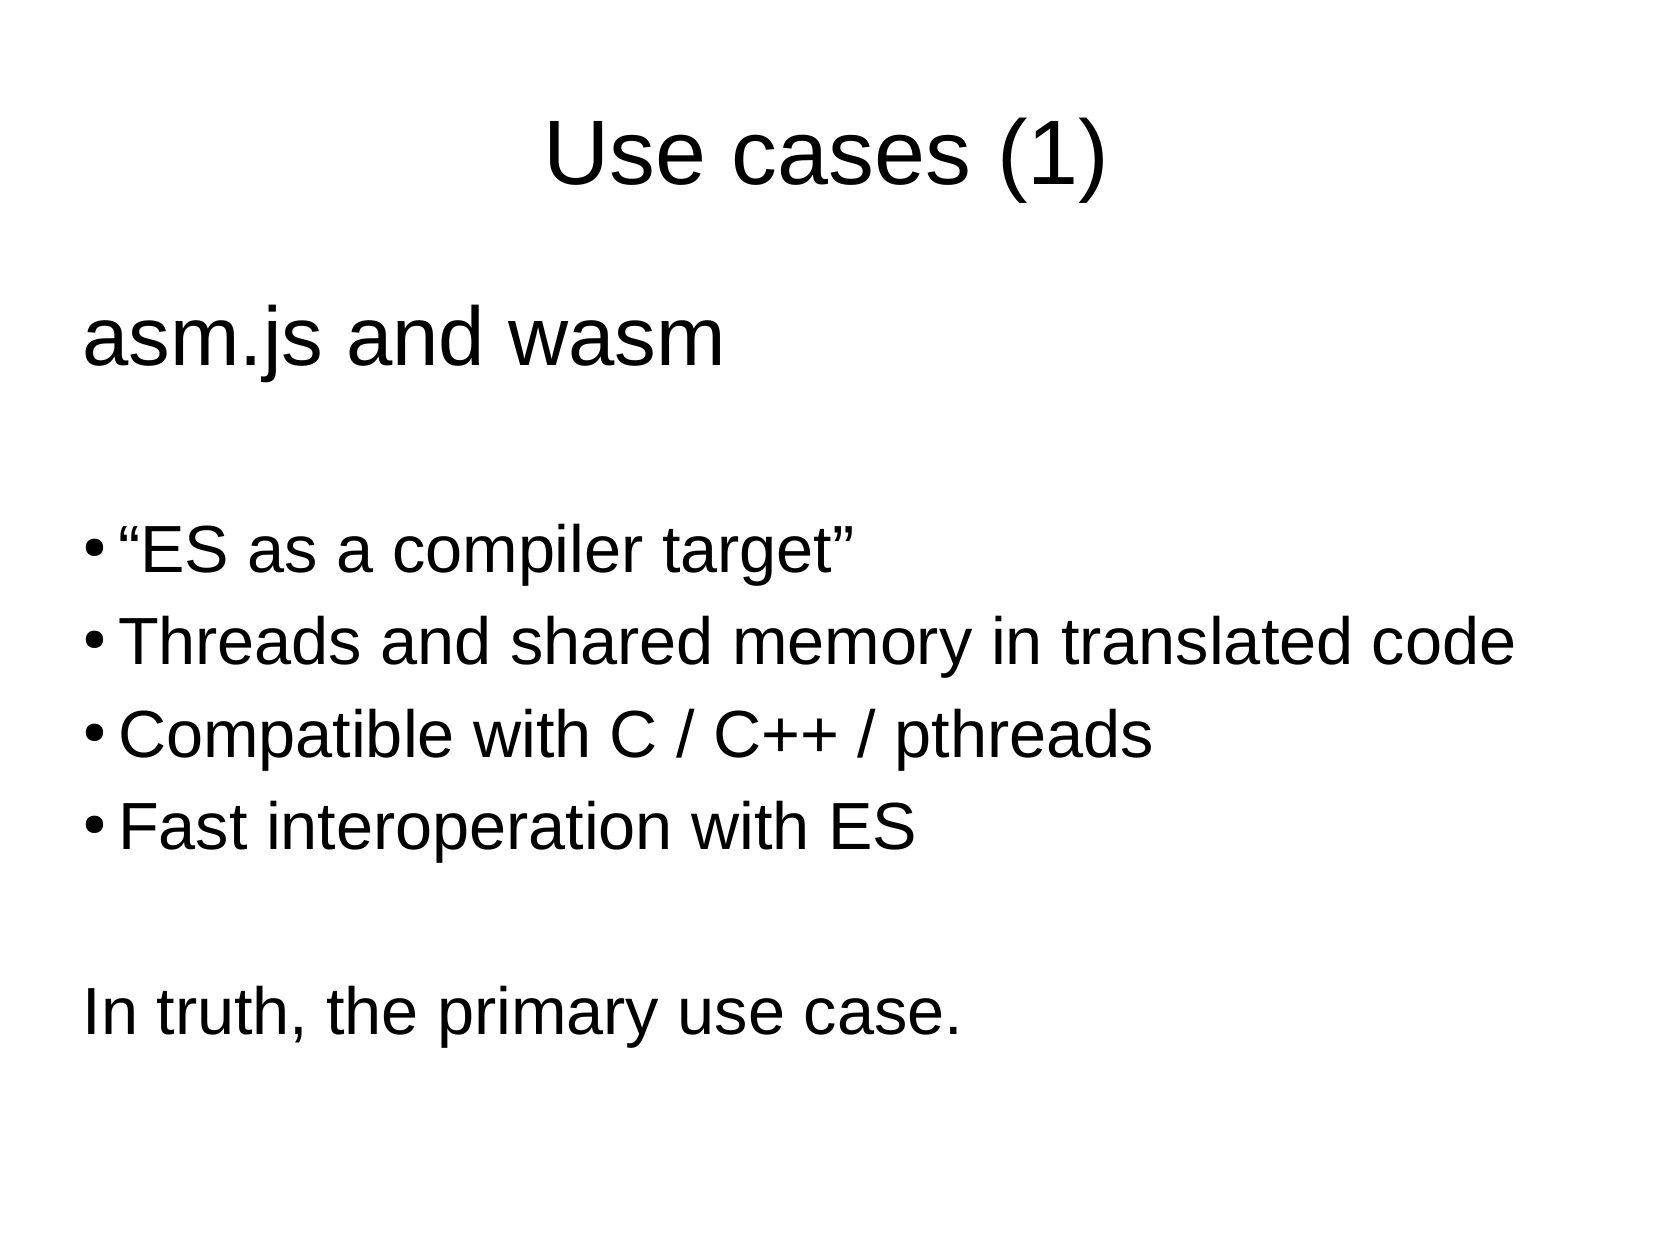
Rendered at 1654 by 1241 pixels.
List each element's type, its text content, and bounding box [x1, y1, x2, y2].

list asm.js and wasm “ES as a compiler target” Threads and shared memory in translated code Compatible with C / C++ / pthreads Fast interoperation with ES In truth, the primary use case. [82, 290, 1571, 1048]
title Use cases (1) [82, 49, 1571, 257]
